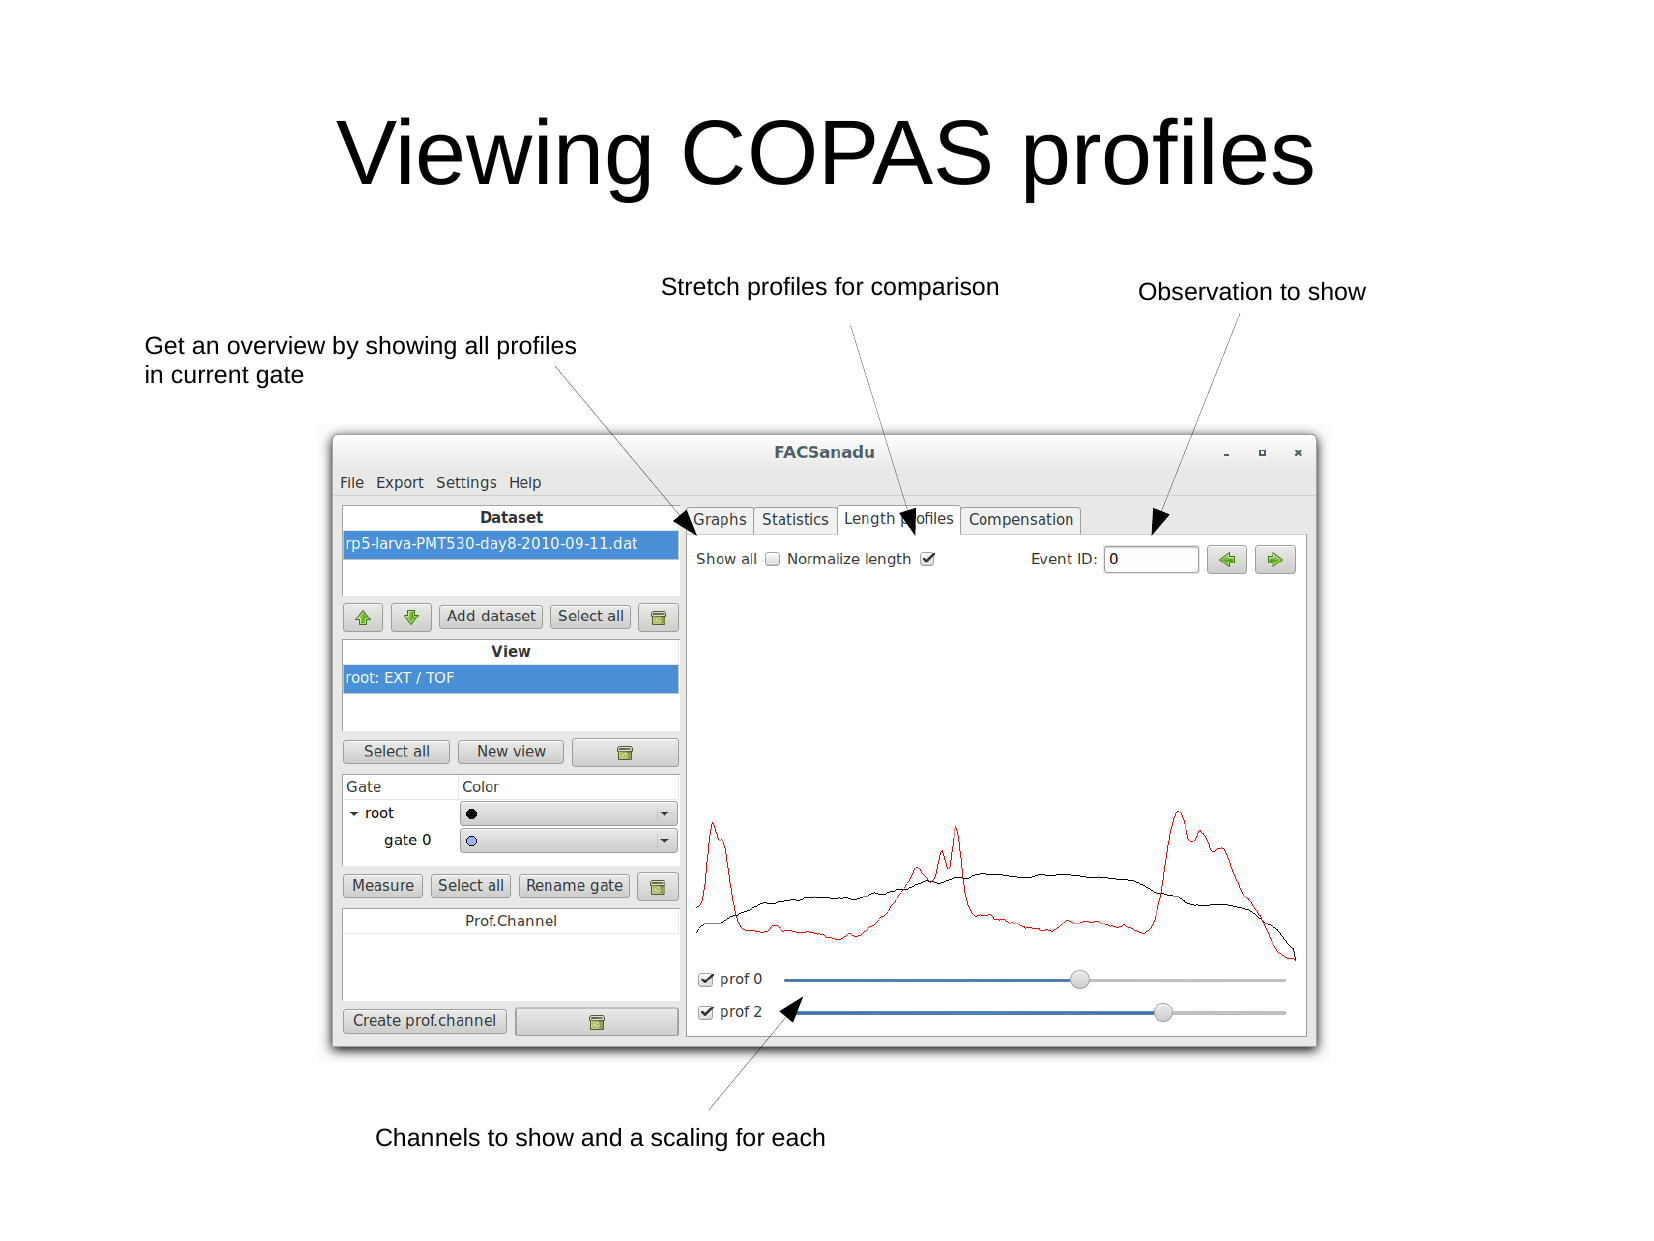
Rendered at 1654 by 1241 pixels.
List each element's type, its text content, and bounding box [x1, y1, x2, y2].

text_box Observation to show [1123, 270, 1382, 313]
text_box Channels to show and a scaling for each [360, 1116, 843, 1160]
text_box Stretch profiles for comparison [646, 265, 1016, 309]
text_box Get an overview by showing all profiles in current gate [129, 324, 594, 396]
title Viewing COPAS profiles [82, 49, 1571, 257]
picture [318, 423, 1330, 1063]
